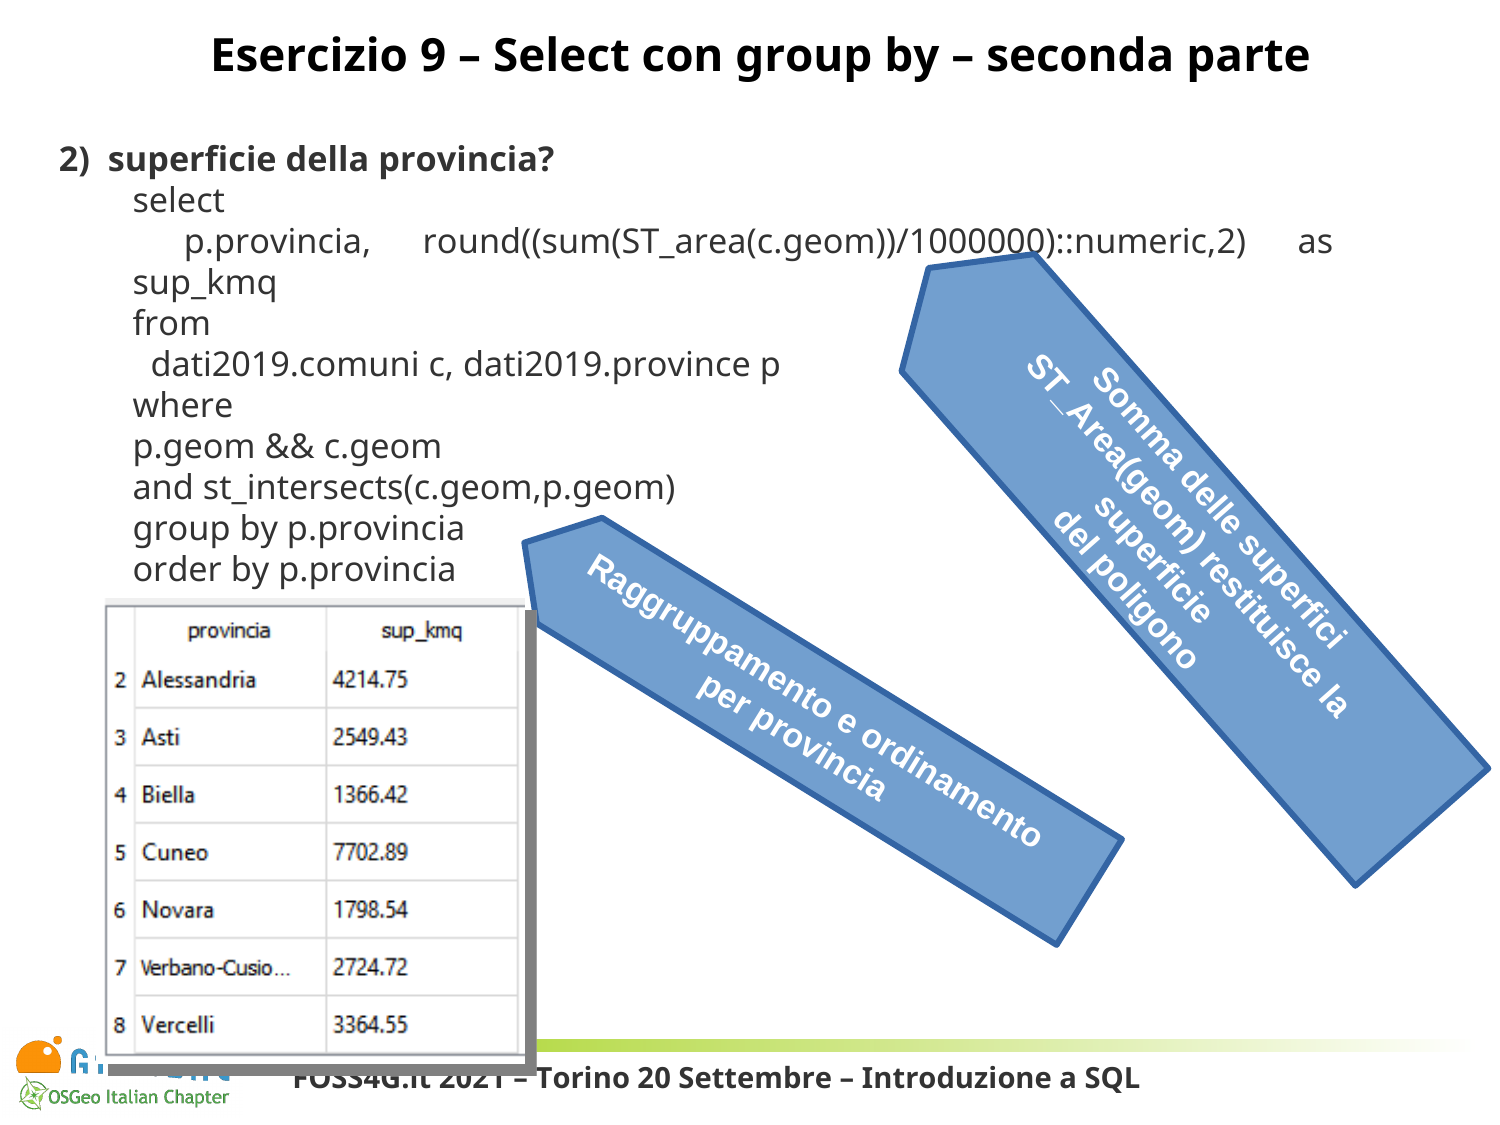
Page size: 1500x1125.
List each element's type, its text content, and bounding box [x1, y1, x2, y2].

text_box 2) superficie della provincia? select p.provincia, round((sum(ST_area(c.geom))/1000000)::numeric,2) as sup_kmq from dati2019.comuni c, dati2019.province p where p.geom && c.geom and st_intersects(c.geom,p.geom) group by p.provincia order by p.provincia [0, 129, 1393, 679]
text_box Somma delle superfici ST_Area(geom) restituisce la superficie del poligono [901, 254, 1489, 886]
text_box Raggruppamento e ordinamento per provincia [524, 517, 1122, 945]
picture [2, 598, 525, 1118]
title Esercizio 9 – Select con group by – seconda parte [21, 26, 1500, 82]
